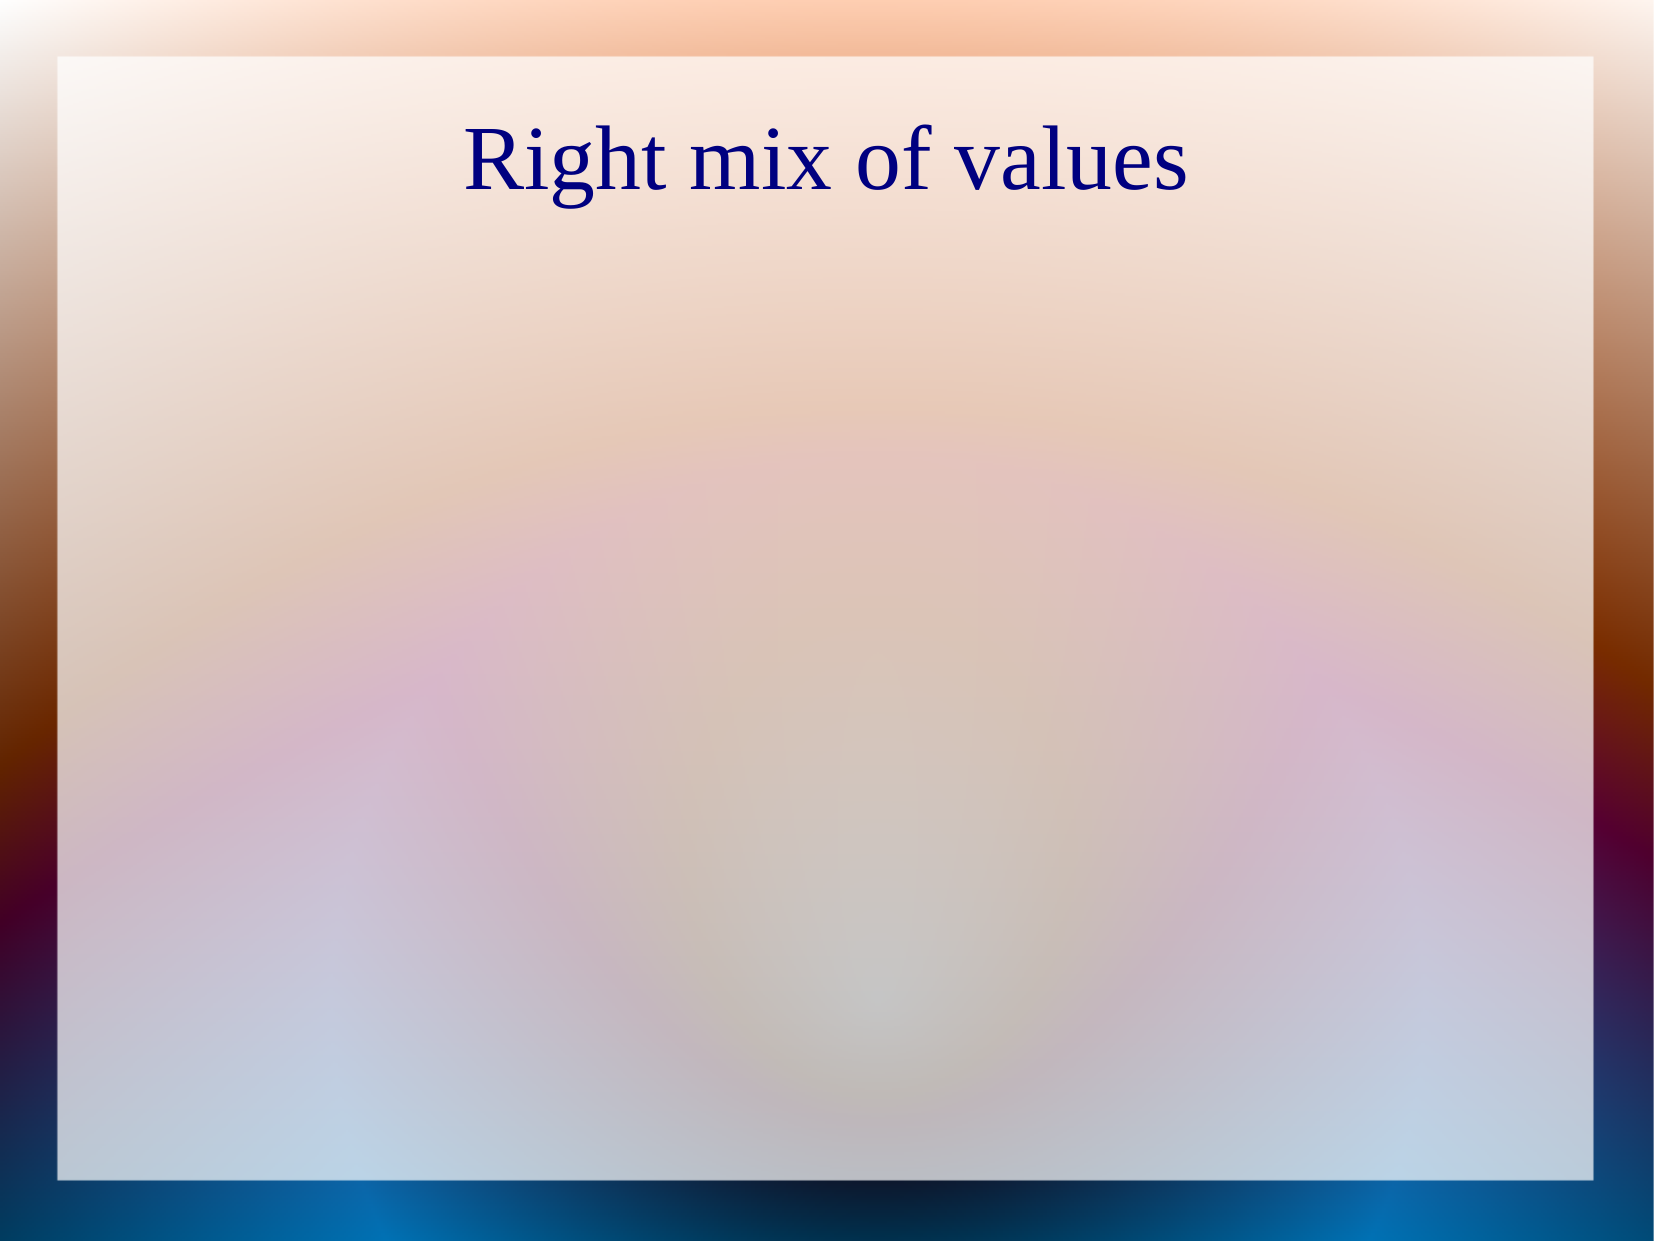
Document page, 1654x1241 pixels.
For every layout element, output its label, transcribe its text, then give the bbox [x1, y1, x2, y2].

title Right mix of values [82, 55, 1571, 263]
picture [0, 0, 1654, 1241]
